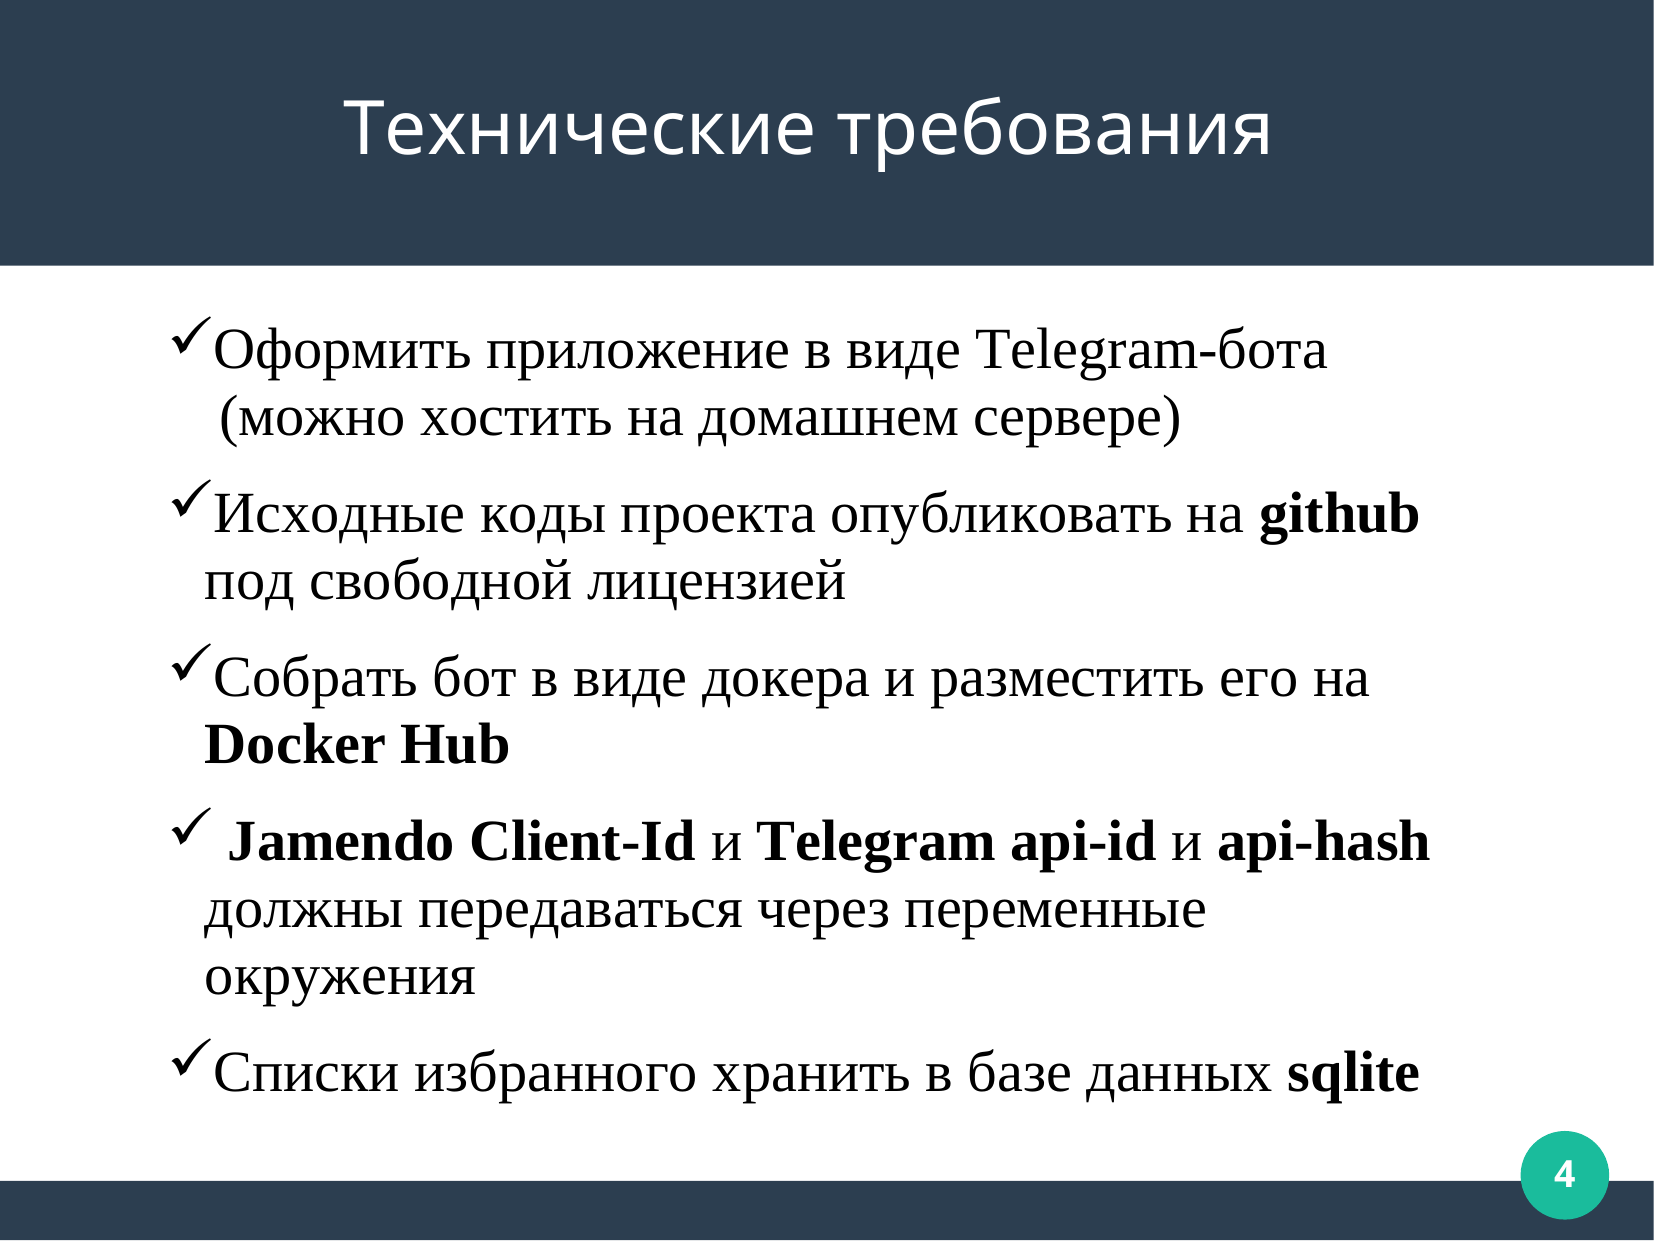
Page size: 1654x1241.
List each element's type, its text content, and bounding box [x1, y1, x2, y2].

title Технические требования [88, 29, 1530, 225]
text_box Оформить приложение в виде Telegram-бота (можно хостить на домашнем сервере) Исходные коды проекта опубликовать на github под свободной лицензией Собрать бот в виде докера и разместить его на Docker Hub Jamendo Client-Id и Telegram api-id и api-hash должны передаваться через переменные окружения Списки избранного хранить в базе данных sqlite [115, 307, 1504, 1112]
